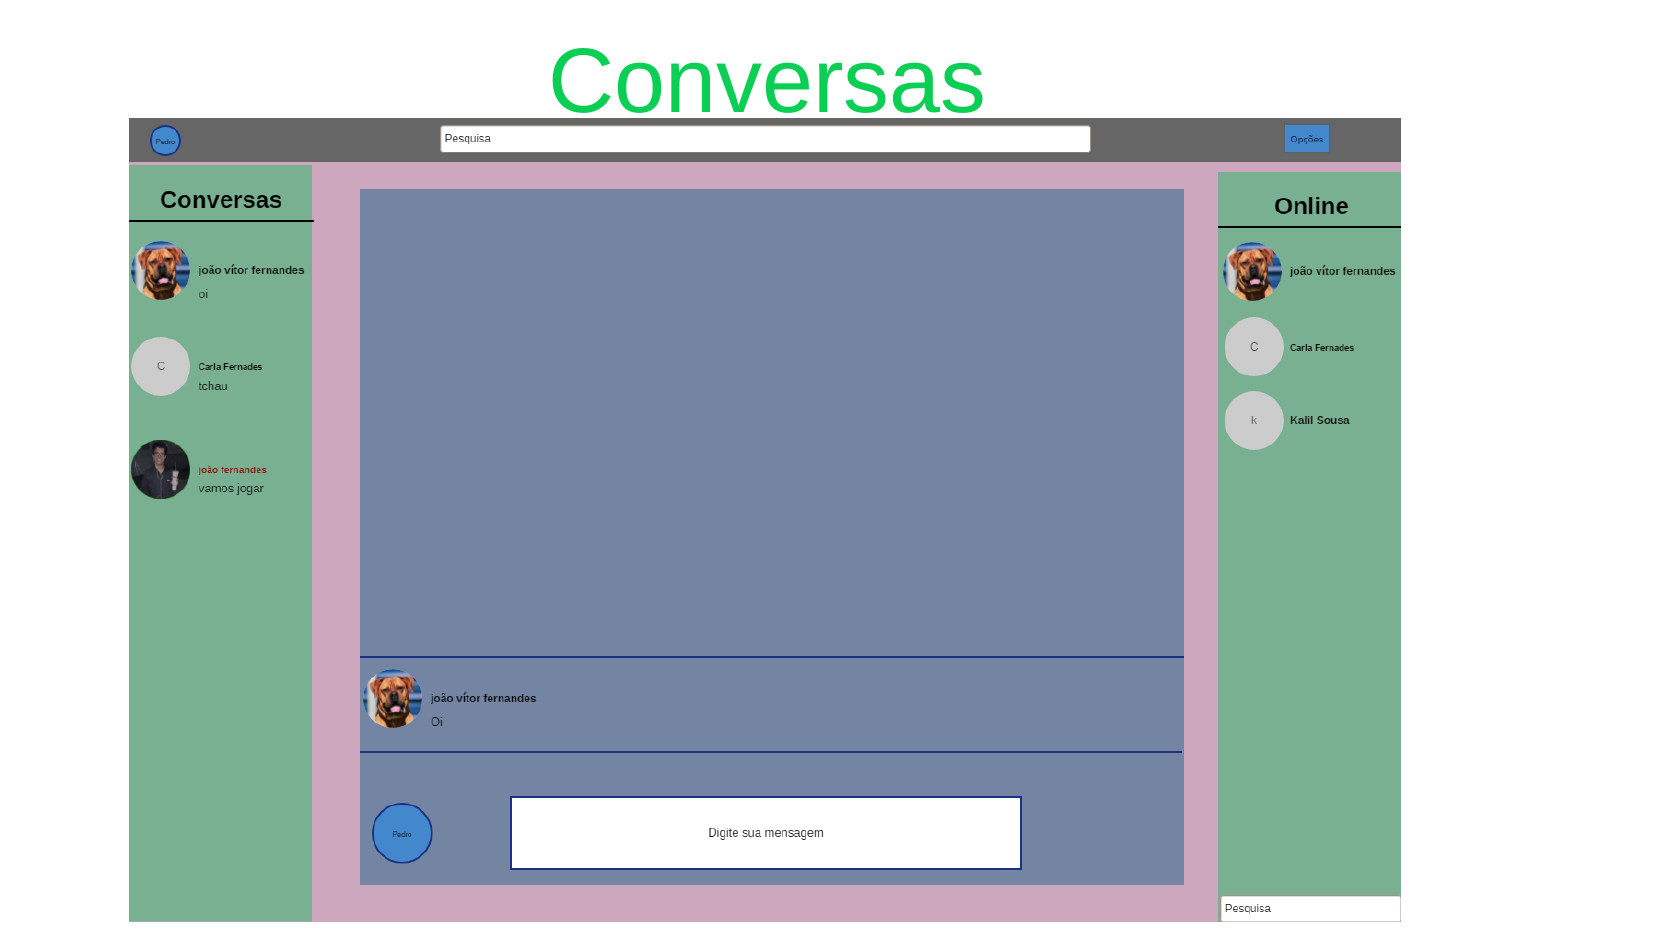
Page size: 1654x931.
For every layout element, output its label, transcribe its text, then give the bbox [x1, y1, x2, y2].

picture [129, 118, 1401, 922]
text_box Conversas [23, 0, 1512, 154]
